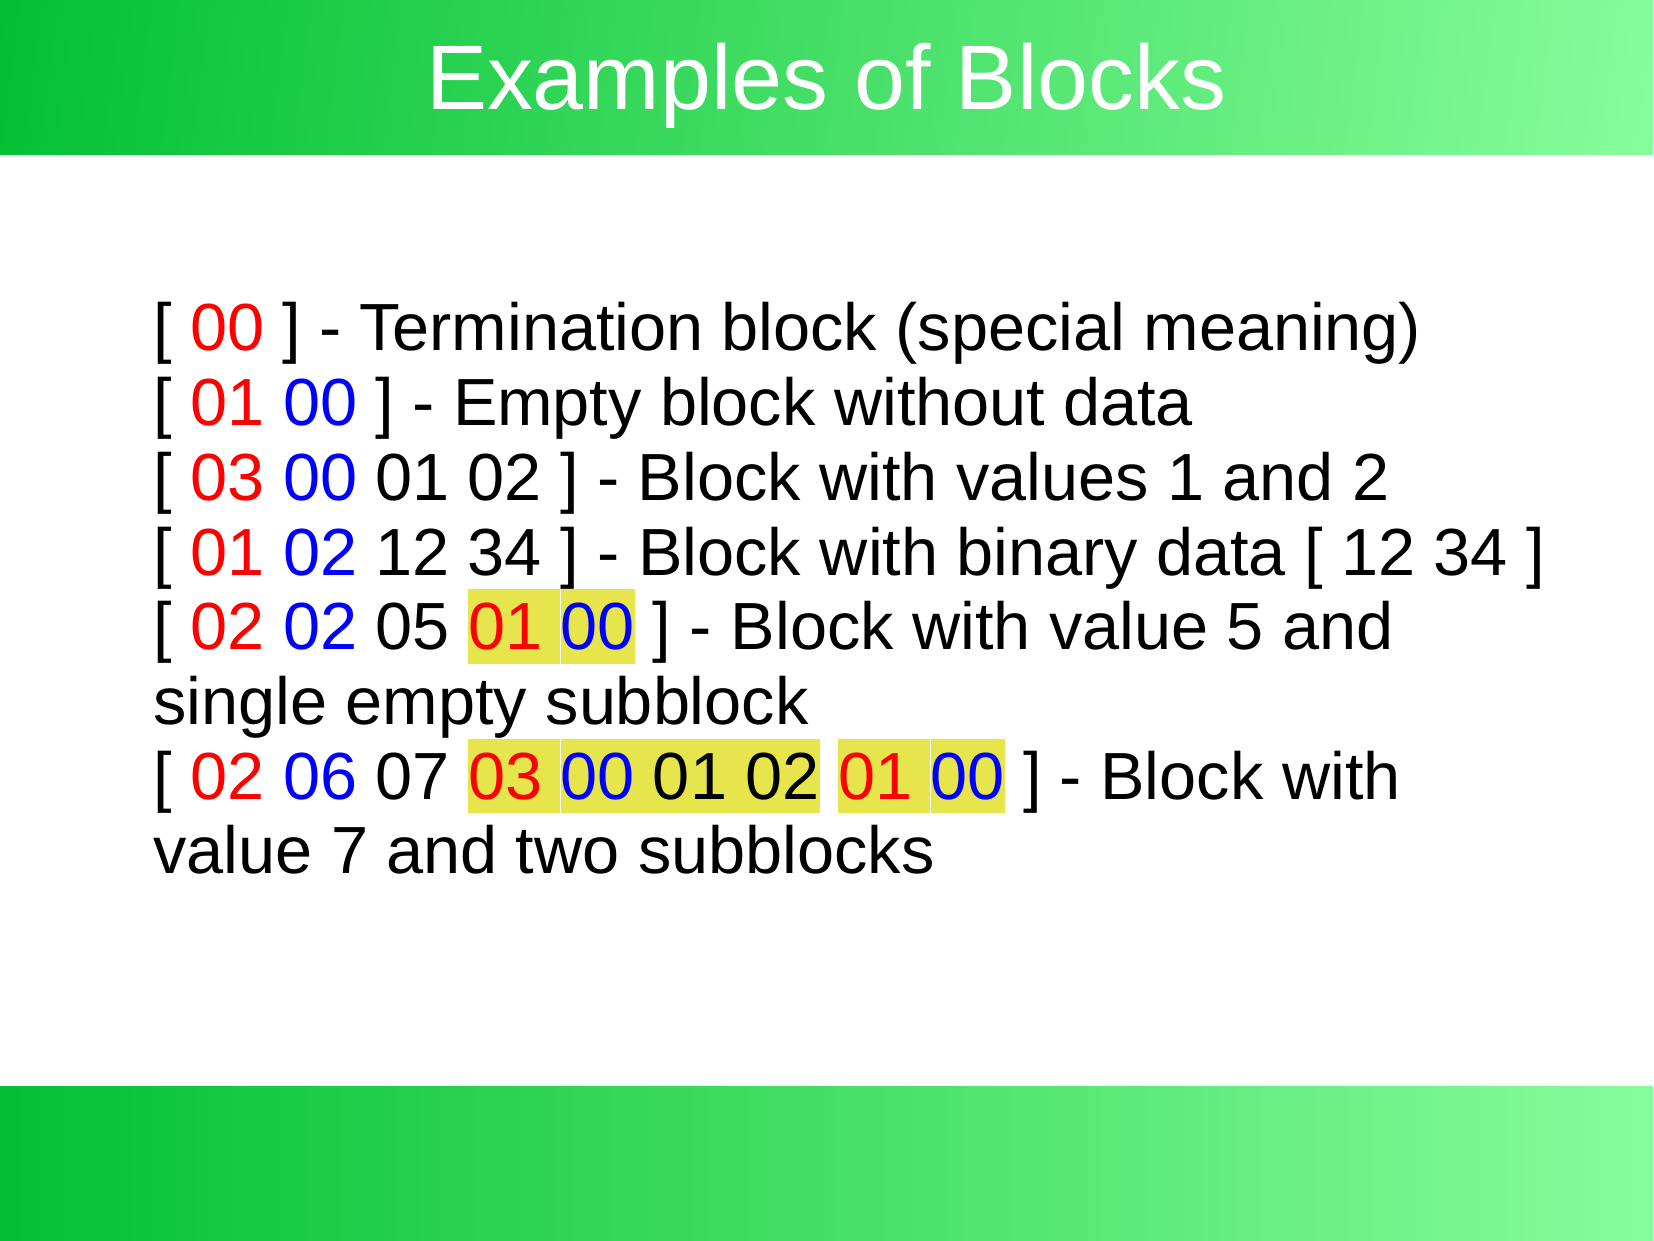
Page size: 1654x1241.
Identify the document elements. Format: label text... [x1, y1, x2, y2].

title Examples of Blocks [82, 25, 1571, 130]
list [ 00 ] - Termination block (special meaning) [ 01 00 ] - Empty block without data [ 03 00 01 02 ] - Block with values 1 and 2 [ 01 02 12 34 ] - Block with binary data [ 12 34 ] [ 02 02 05 01 00 ] - Block with value 5 and single empty subblock [ 02 06 07 03 00 01 02 01 00 ] - Block with value 7 and two subblocks [82, 290, 1571, 1010]
